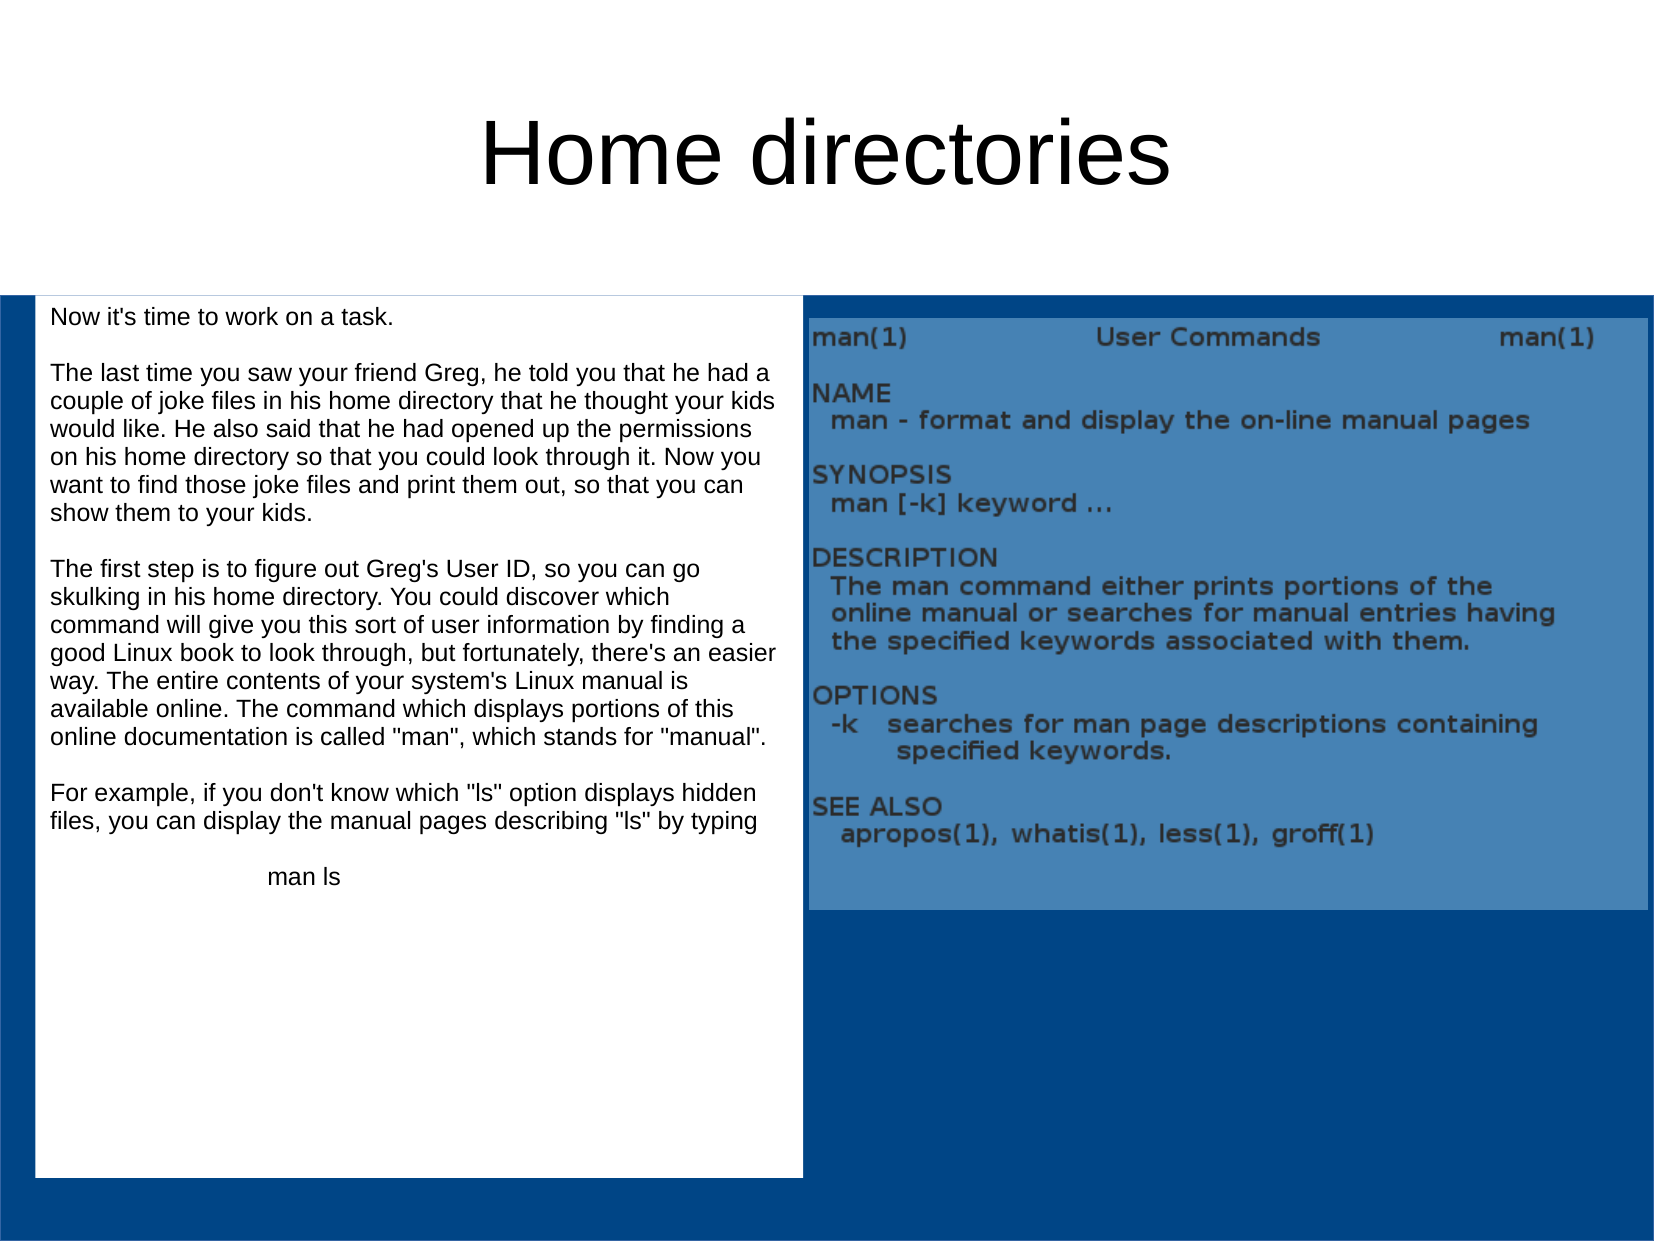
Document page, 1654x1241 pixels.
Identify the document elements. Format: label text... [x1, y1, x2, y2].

title Home directories [82, 49, 1571, 257]
text_box [0, 295, 1654, 1241]
picture [809, 318, 1648, 910]
text_box Now it's time to work on a task. The last time you saw your friend Greg, he told you that he had a couple of joke files in his home directory that he thought your kids would like. He also said that he had opened up the permissions on his home directory so that you could look through it. Now you want to find those joke files and print them out, so that you can show them to your kids. The first step is to figure out Greg's User ID, so you can go skulking in his home directory. You could discover which command will give you this sort of user information by finding a good Linux book to look through, but fortunately, there's an easier way. The entire contents of your system's Linux manual is available online. The command which displays portions of this online documentation is called "man", which stands for "manual". For example, if you don't know which "ls" option displays hidden files, you can display the manual pages describing "ls" by typing man ls [35, 295, 804, 1178]
